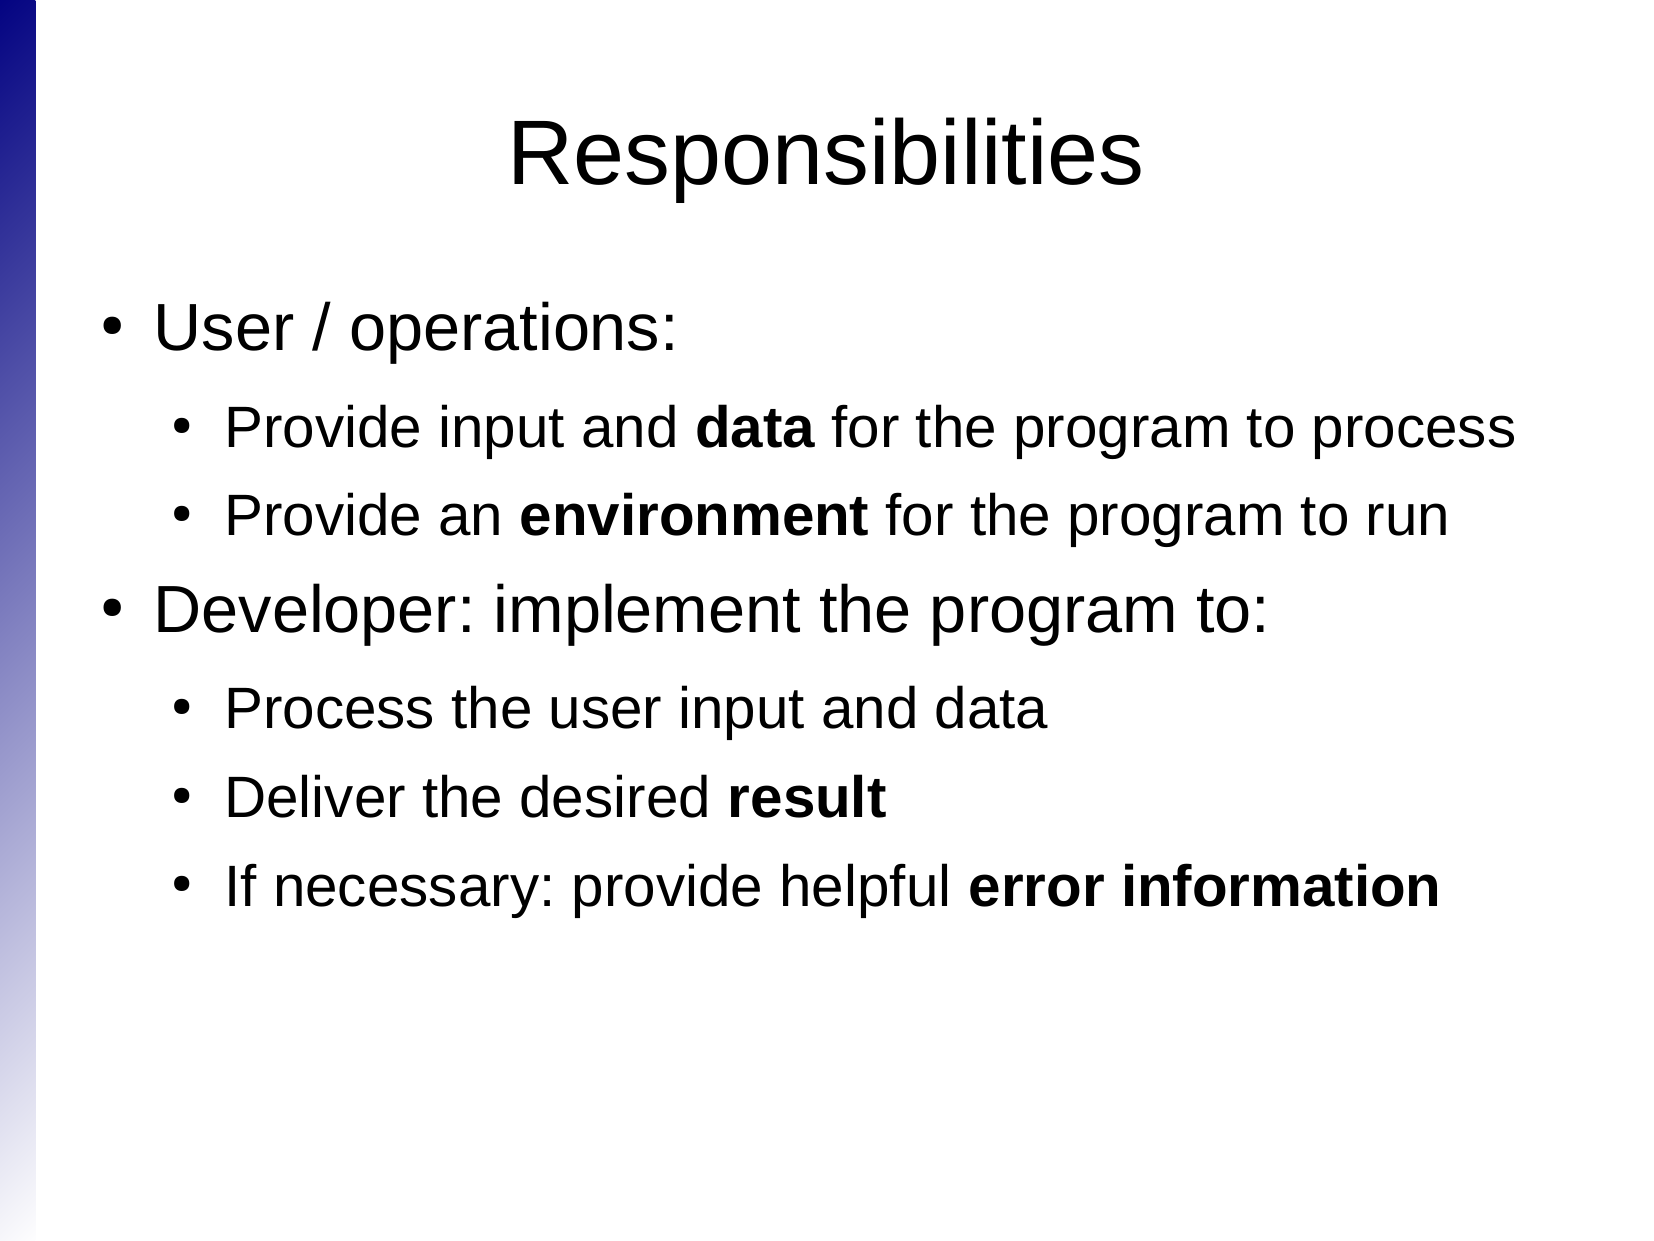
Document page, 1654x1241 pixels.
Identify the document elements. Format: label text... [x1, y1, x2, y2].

list User / operations: Provide input and data for the program to process Provide an environment for the program to run Developer: implement the program to: Process the user input and data Deliver the desired result If necessary: provide helpful error information [82, 290, 1571, 1109]
title Responsibilities [82, 49, 1571, 257]
